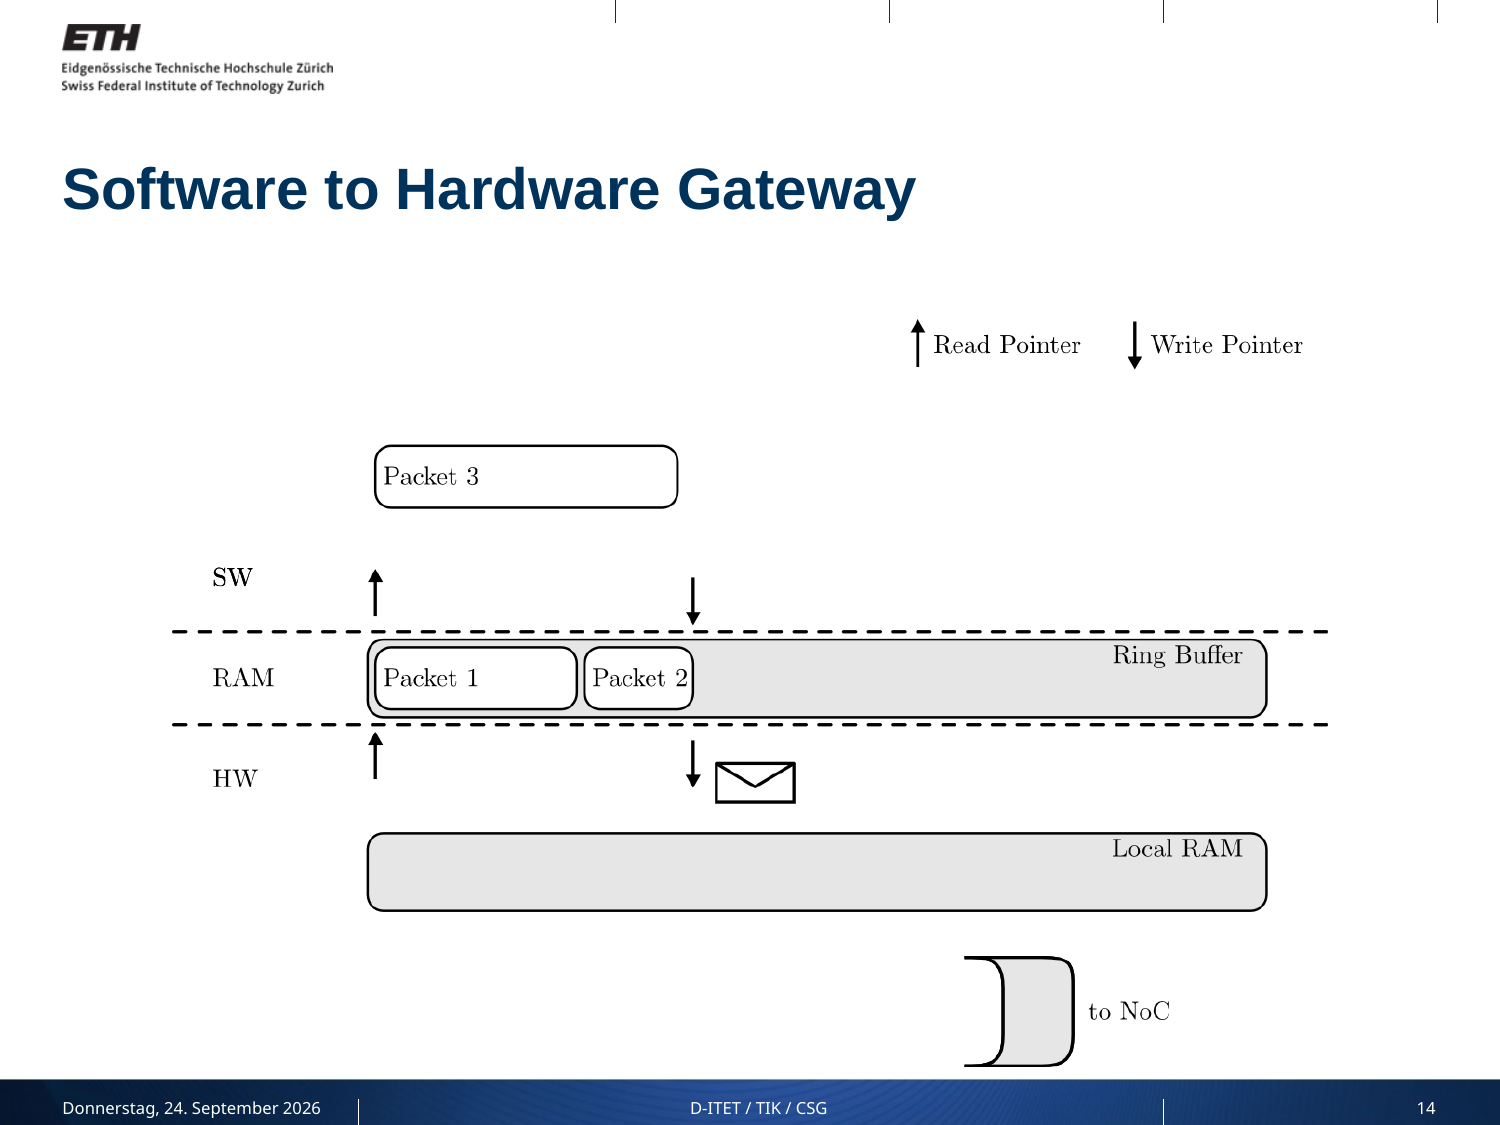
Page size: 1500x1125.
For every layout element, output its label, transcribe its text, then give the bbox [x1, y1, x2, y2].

picture [62, 24, 333, 94]
picture [172, 319, 1328, 1067]
title Software to Hardware Gateway [62, 157, 1438, 296]
picture [0, 1078, 1500, 1125]
